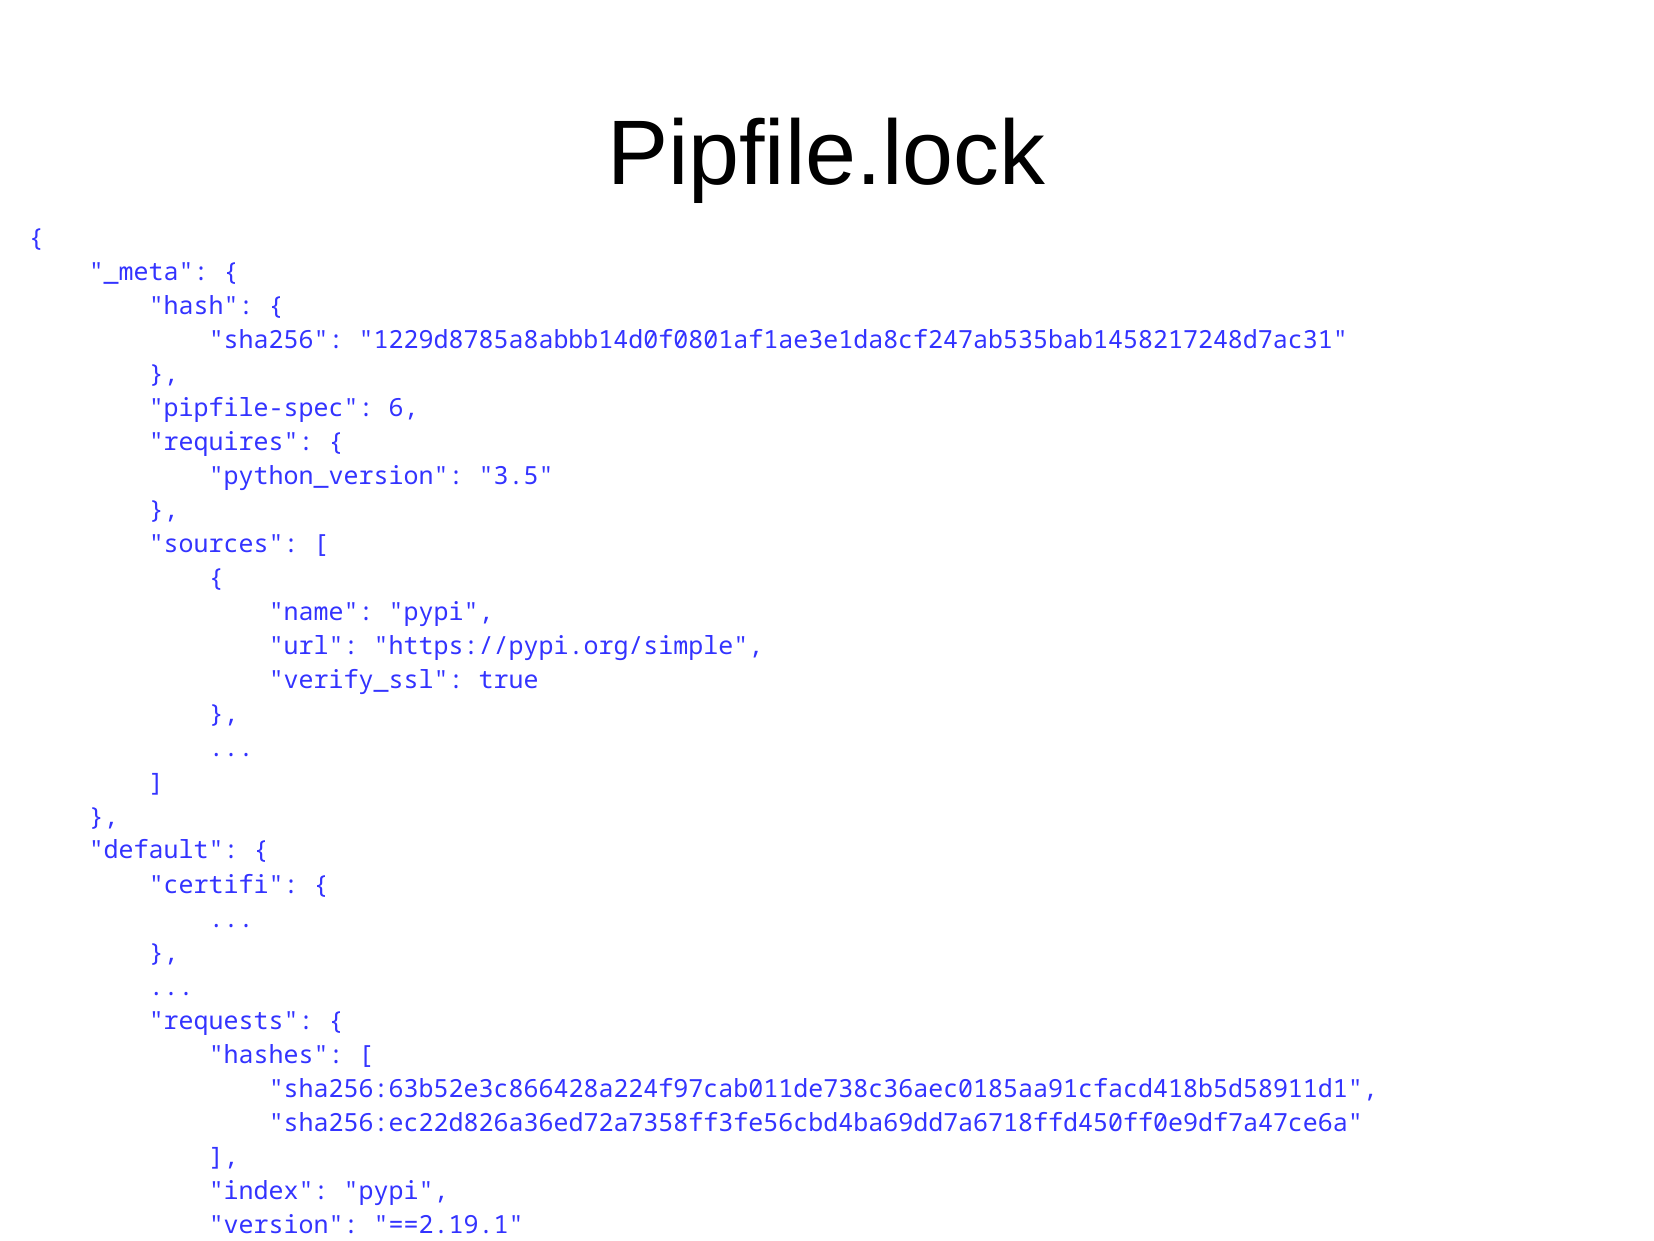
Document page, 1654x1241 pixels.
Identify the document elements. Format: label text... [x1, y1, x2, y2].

text_box { "_meta": { "hash": { "sha256": "1229d8785a8abbb14d0f0801af1ae3e1da8cf247ab535bab1458217248d7ac31" }, "pipfile-spec": 6, "requires": { "python_version": "3.5" }, "sources": [ { "name": "pypi", "url": "https://pypi.org/simple", "verify_ssl": true }, ... ] }, "default": { "certifi": { ... }, ... "requests": { "hashes": [ "sha256:63b52e3c866428a224f97cab011de738c36aec0185aa91cfacd418b5d58911d1", "sha256:ec22d826a36ed72a7358ff3fe56cbd4ba69dd7a6718ffd450ff0e9df7a47ce6a" ], "index": "pypi", "version": "==2.19.1" }, ... }, "develop": {} } [13, 212, 1418, 1241]
title Pipfile.lock [82, 49, 1571, 257]
